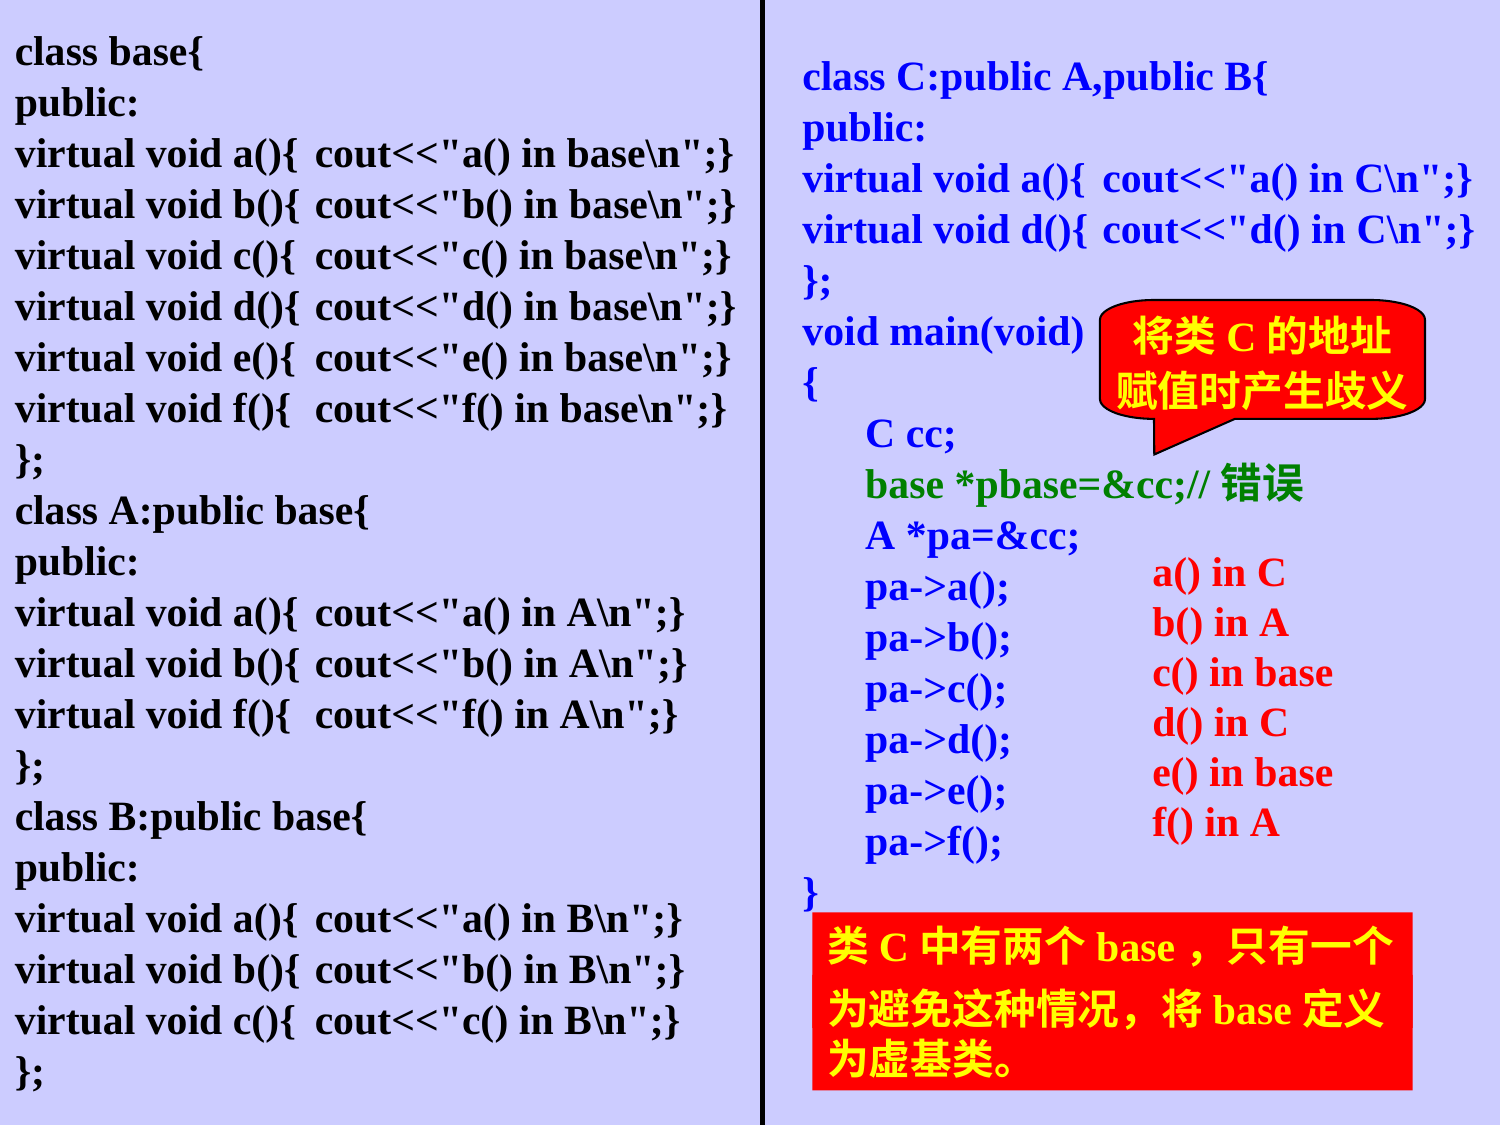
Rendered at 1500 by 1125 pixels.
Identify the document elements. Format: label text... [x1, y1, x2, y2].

text_box class C:public A,public B{ public: virtual void a(){ cout<<"a() in C\n";} virtual void d(){ cout<<"d() in C\n";} }; void main(void) { C cc; base *pbase=&cc;//错误 A *pa=&cc; pa->a(); pa->b(); pa->c(); pa->d(); pa->e(); pa->f(); } [787, 62, 1500, 920]
text_box f() in A [1137, 787, 1363, 853]
text_box 类C中有两个base，只有一个A [812, 912, 1413, 974]
text_box <编号> [1074, 1091, 1388, 1101]
text_box class base{ public: virtual void a(){ cout<<"a() in base\n";} virtual void b(){ cout<<"b() in base\n";} virtual void c(){ cout<<"c() in base\n";} virtual void d(){ cout<<"d() in base\n";} virtual void e(){ cout<<"e() in base\n";} virtual void f(){ cout<<"f() in base\n";} }; class A:public base{ public: virtual void a(){ cout<<"a() in A\n";} virtual void b(){ cout<<"b() in A\n";} virtual void f(){ cout<<"f() in A\n";} }; class B:public base{ public: virtual void a(){ cout<<"a() in B\n";} virtual void b(){ cout<<"b() in B\n";} virtual void c(){ cout<<"c() in B\n";} }; [0, 37, 760, 1099]
text_box 为避免这种情况，将base定义为虚基类。 [812, 974, 1413, 1091]
text_box e() in base [1137, 737, 1363, 787]
text_box c() in base [1137, 637, 1363, 687]
text_box 将类C的地址赋值时产生歧义 [1099, 299, 1426, 455]
text_box d() in C [1137, 687, 1363, 737]
text_box a() in C [1137, 537, 1363, 587]
text_box b() in A [1137, 587, 1363, 637]
